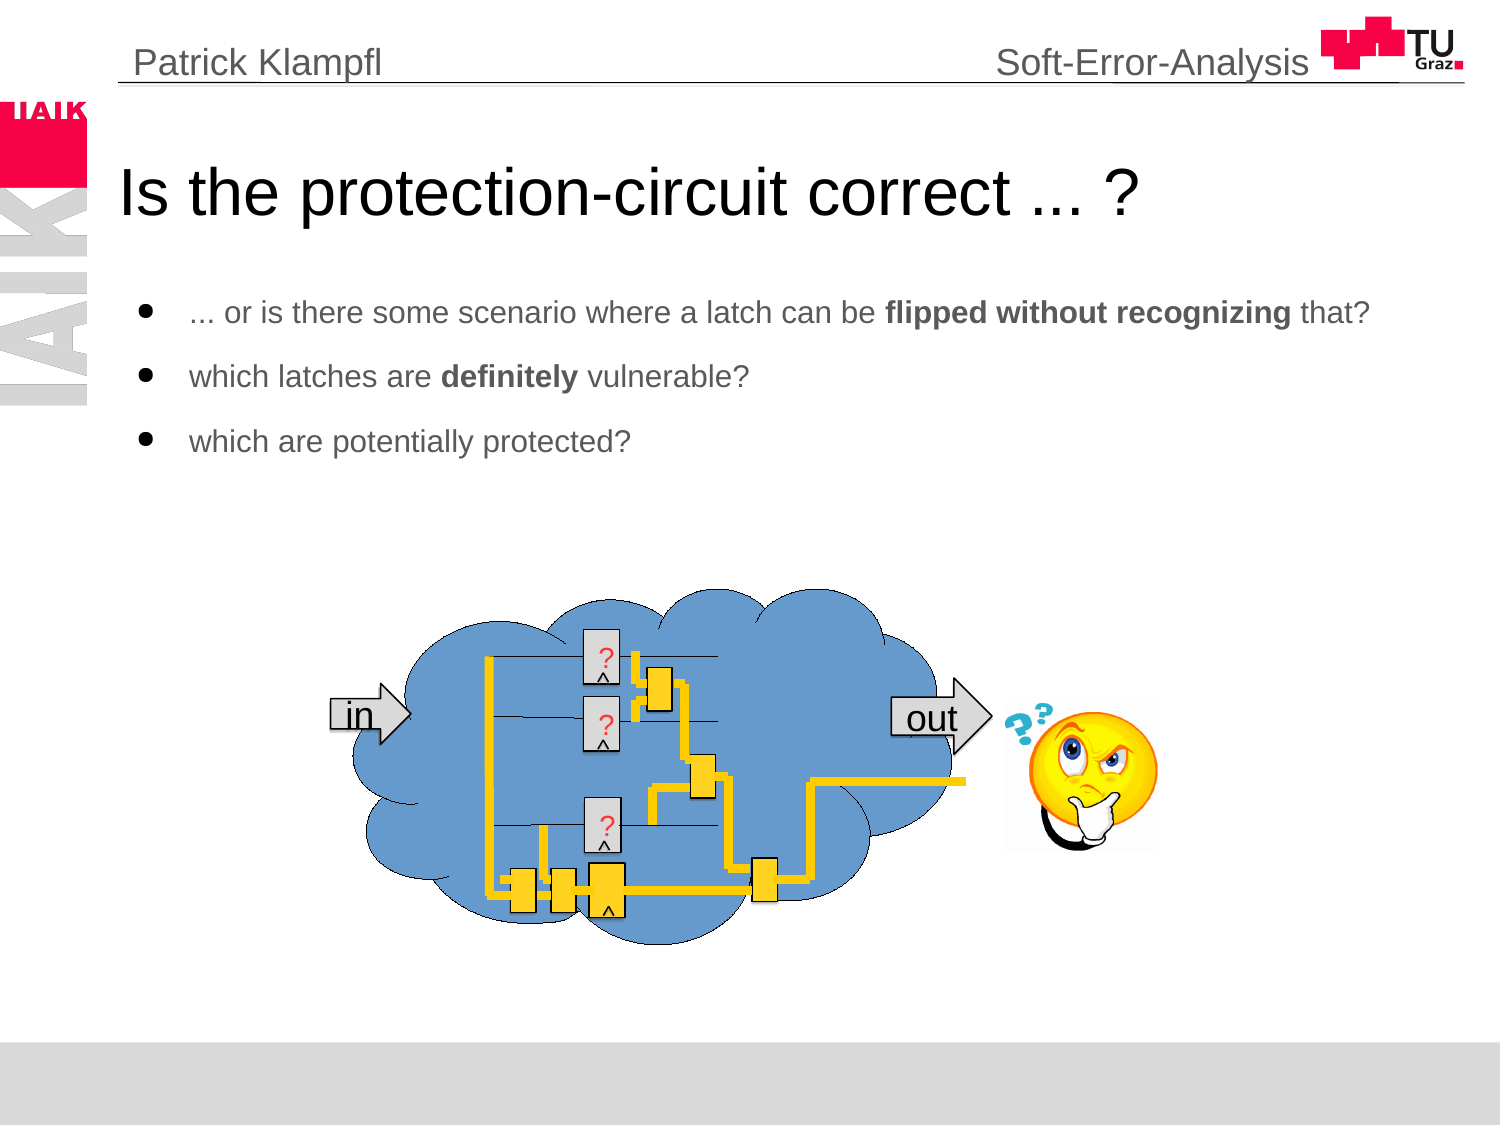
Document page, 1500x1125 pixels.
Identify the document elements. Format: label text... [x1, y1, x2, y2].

picture [1004, 702, 1158, 851]
text_box out [891, 677, 993, 755]
text_box ? [583, 629, 620, 685]
title Is the protection-circuit correct ... ? [118, 98, 1469, 287]
picture [1318, 12, 1466, 73]
text_box in [330, 683, 411, 745]
text_box [352, 589, 952, 945]
text_box ? [584, 797, 621, 853]
list ... or is there some scenario where a latch can be flipped without recognizing that? which latches are definitely vulnerable? which are potentially protected? [118, 295, 1469, 1038]
picture [0, 1, 87, 406]
text_box ? [583, 696, 620, 752]
